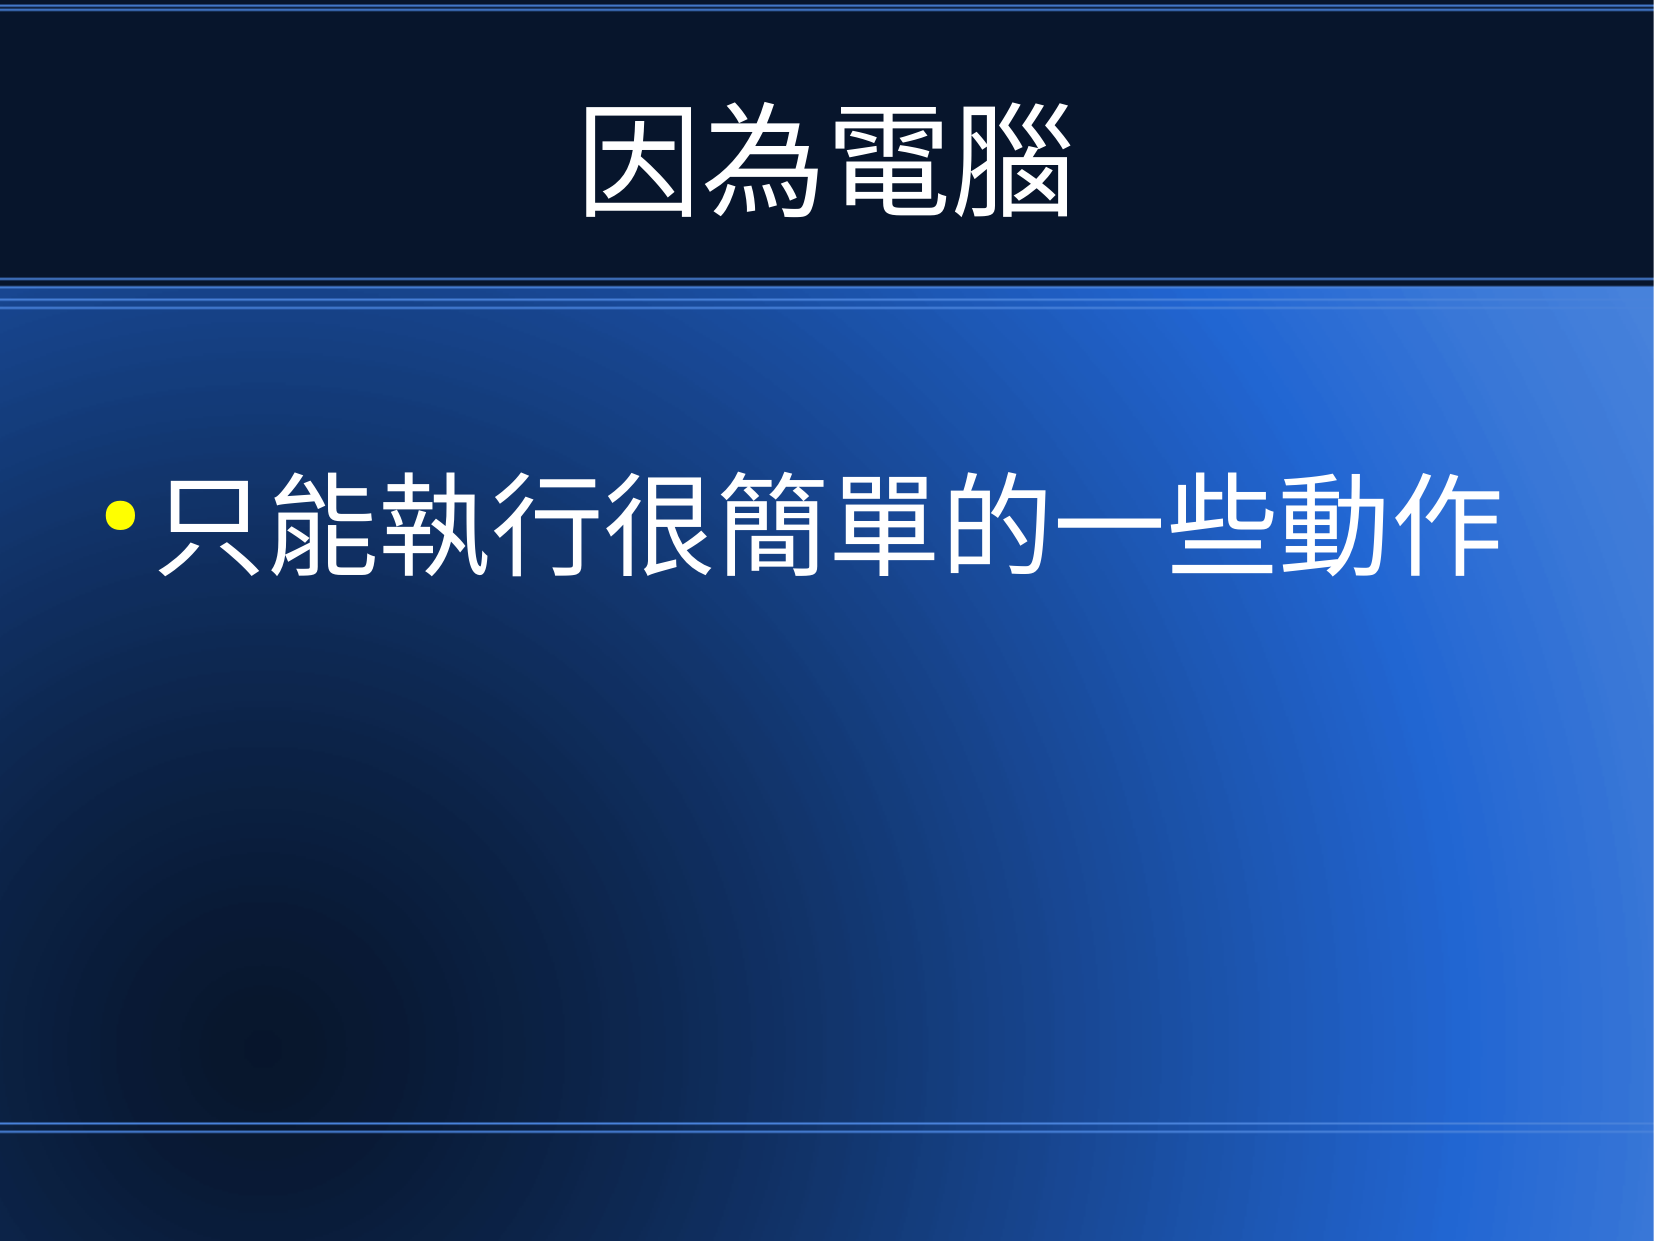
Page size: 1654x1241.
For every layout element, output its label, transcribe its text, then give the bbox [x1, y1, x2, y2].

picture [0, 0, 1654, 1241]
list 只能執行很簡單的一些動作 [82, 355, 1571, 1241]
title 因為電腦 [82, 49, 1571, 257]
